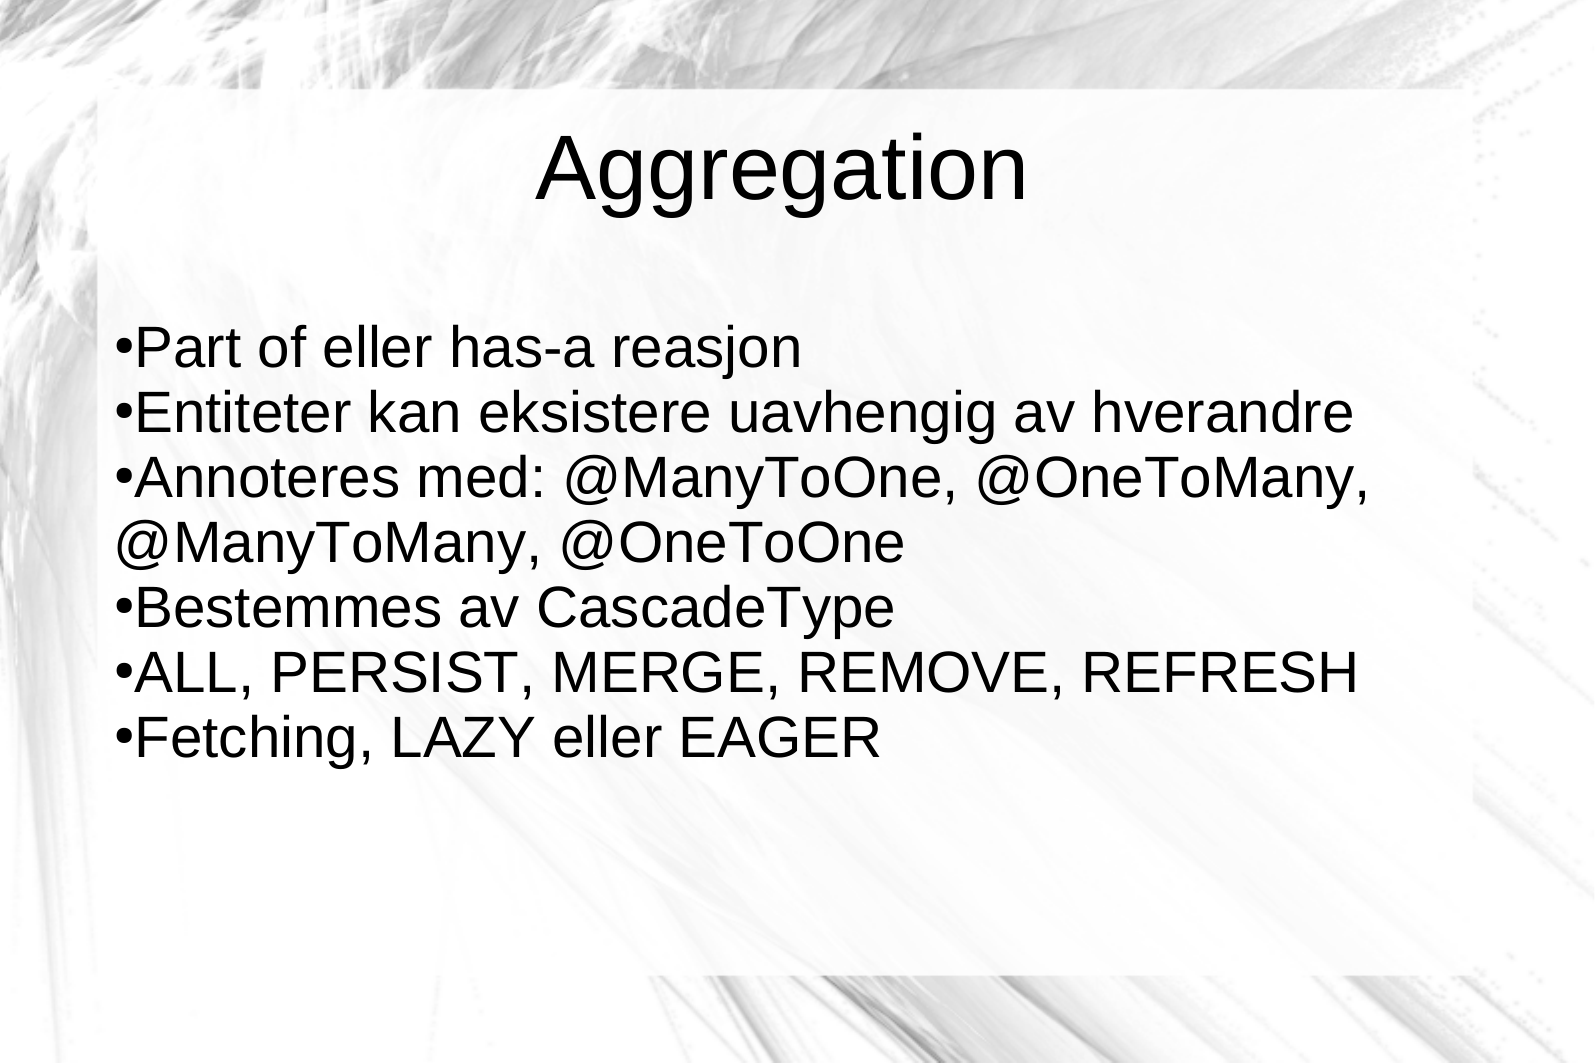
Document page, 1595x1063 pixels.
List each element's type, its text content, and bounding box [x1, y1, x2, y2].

title Aggregation [113, 96, 1453, 241]
subtitle Part of eller has-a reasjon Entiteter kan eksistere uavhengig av hverandre Annoteres med: @ManyToOne, @OneToMany, @ManyToMany, @OneToOne Bestemmes av CascadeType ALL, PERSIST, MERGE, REMOVE, REFRESH Fetching, LAZY eller EAGER [113, 274, 1515, 810]
picture [0, 0, 1595, 1063]
